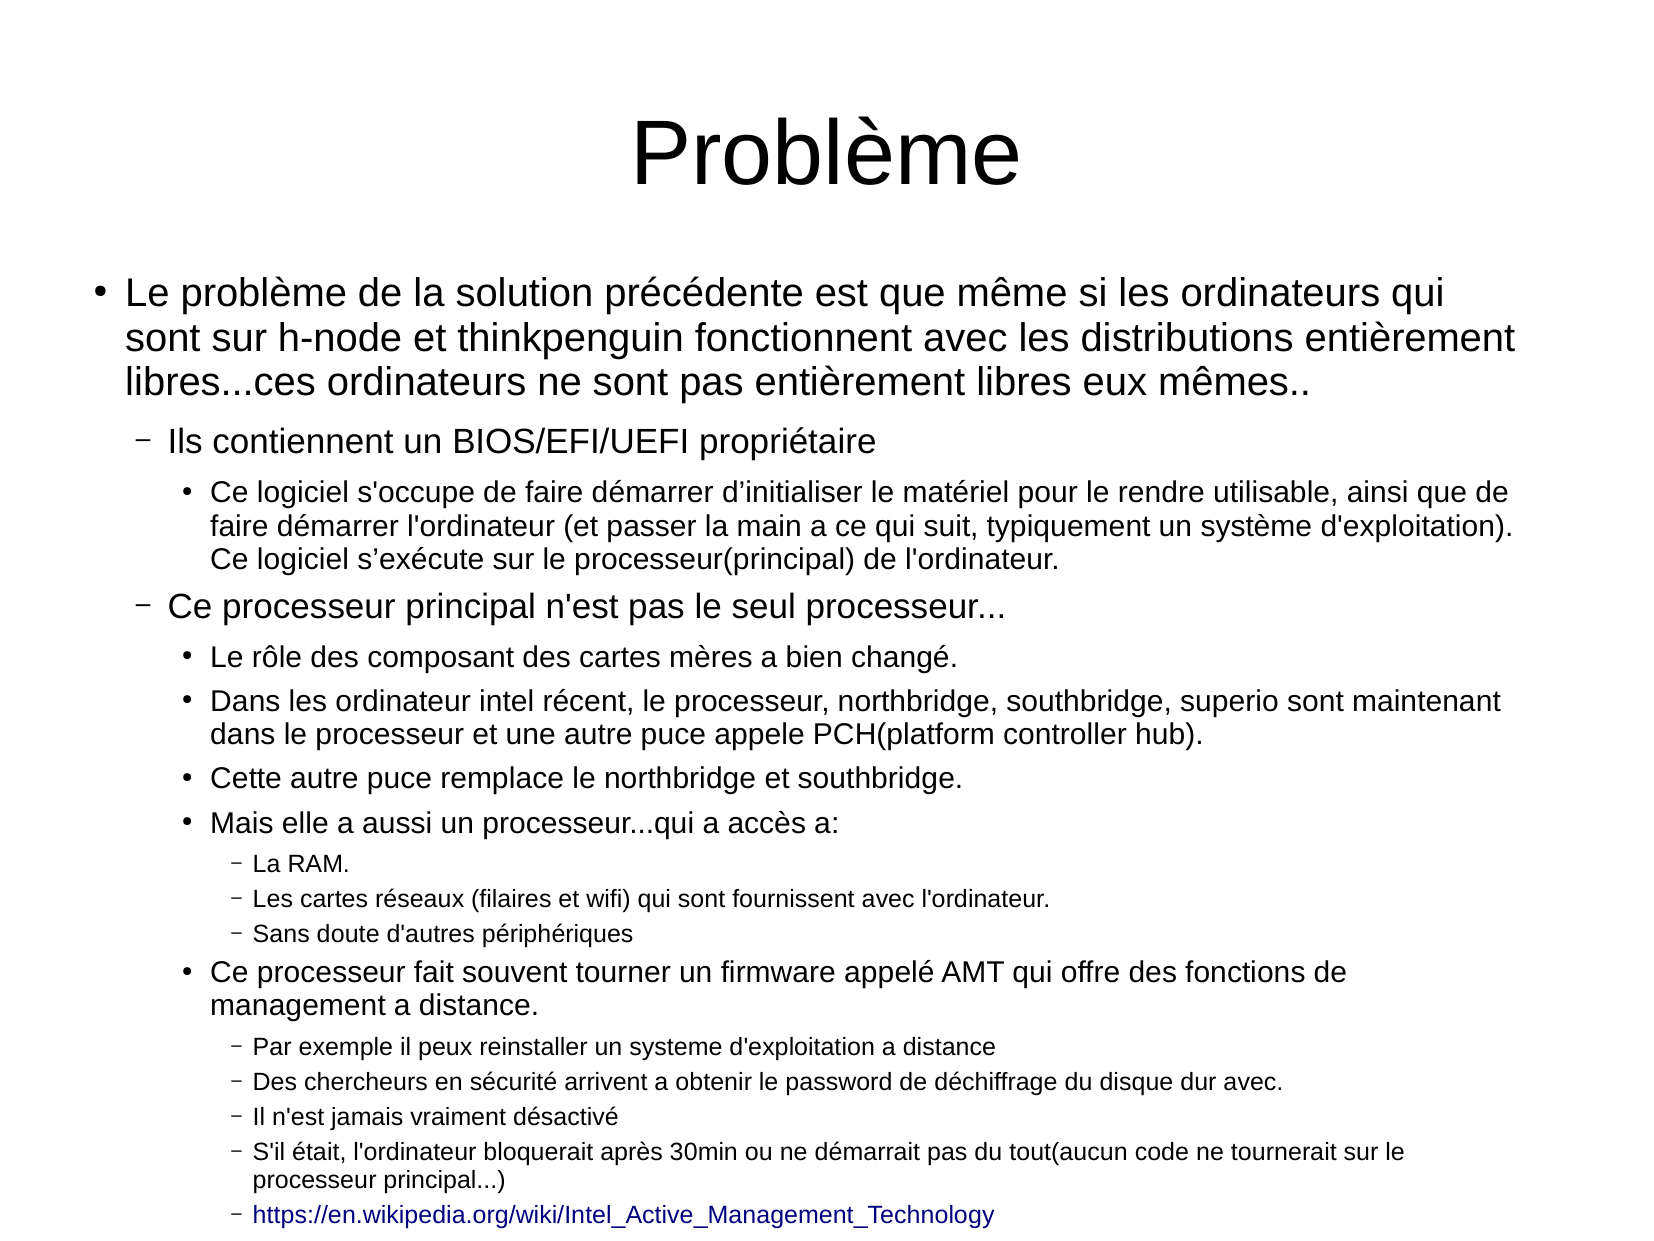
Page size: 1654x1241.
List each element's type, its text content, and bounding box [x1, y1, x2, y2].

title Problème [82, 49, 1571, 257]
list Le problème de la solution précédente est que même si les ordinateurs qui sont sur h-node et thinkpenguin fonctionnent avec les distributions entièrement libres...ces ordinateurs ne sont pas entièrement libres eux mêmes.. Ils contiennent un BIOS/EFI/UEFI propriétaire Ce logiciel s'occupe de faire démarrer d’initialiser le matériel pour le rendre utilisable, ainsi que de faire démarrer l'ordinateur (et passer la main a ce qui suit, typiquement un système d'exploitation). Ce logiciel s’exécute sur le processeur(principal) de l'ordinateur. Ce processeur principal n'est pas le seul processeur... Le rôle des composant des cartes mères a bien changé. Dans les ordinateur intel récent, le processeur, northbridge, southbridge, superio sont maintenant dans le processeur et une autre puce appele PCH(platform controller hub). Cette autre puce remplace le northbridge et southbridge. Mais elle a aussi un processeur...qui a accès a: La RAM. Les cartes réseaux (filaires et wifi) qui sont fournissent avec l'ordinateur. Sans doute d'autres périphériques Ce processeur fait souvent tourner un firmware appelé AMT qui offre des fonctions de management a distance. Par exemple il peux reinstaller un systeme d'exploitation a distance Des chercheurs en sécurité arrivent a obtenir le password de déchiffrage du disque dur avec. Il n'est jamais vraiment désactivé S'il était, l'ordinateur bloquerait après 30min ou ne démarrait pas du tout(aucun code ne tournerait sur le processeur principal...) https://en.wikipedia.org/wiki/Intel_Active_Management_Technology [82, 270, 1531, 1241]
